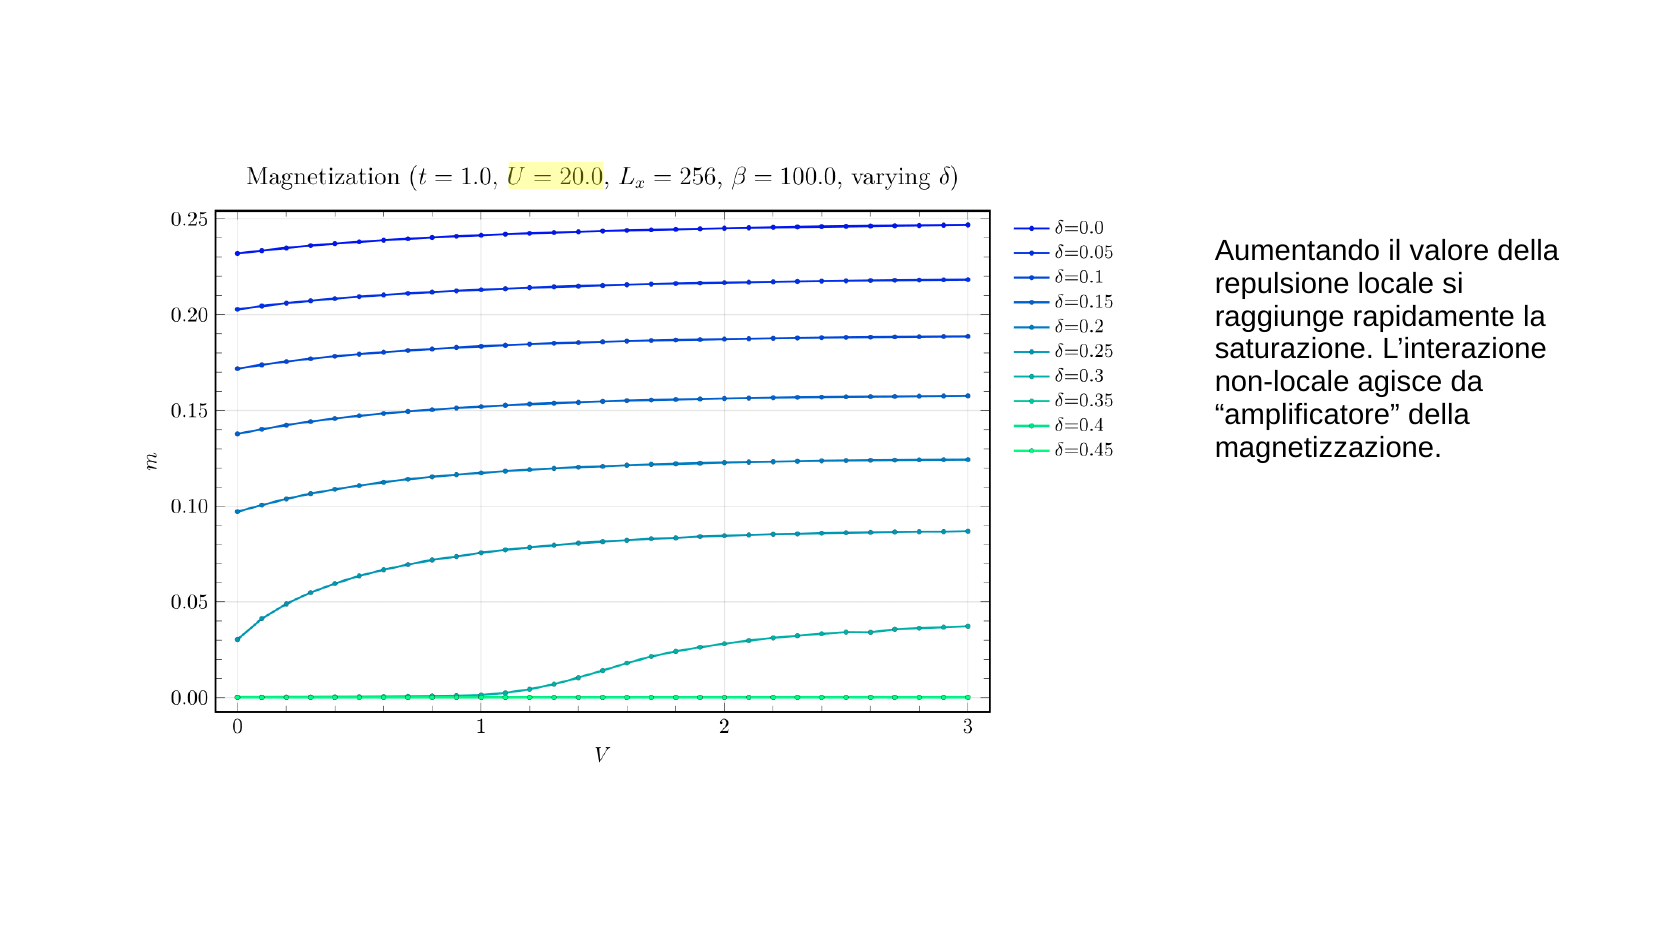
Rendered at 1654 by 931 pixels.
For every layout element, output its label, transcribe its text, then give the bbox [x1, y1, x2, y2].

picture [131, 149, 1134, 778]
text_box Aumentando il valore della repulsione locale si raggiunge rapidamente la saturazione. L’interazione non-locale agisce da “amplificatore” della magnetizzazione. [1200, 226, 1576, 526]
text_box [508, 161, 604, 189]
